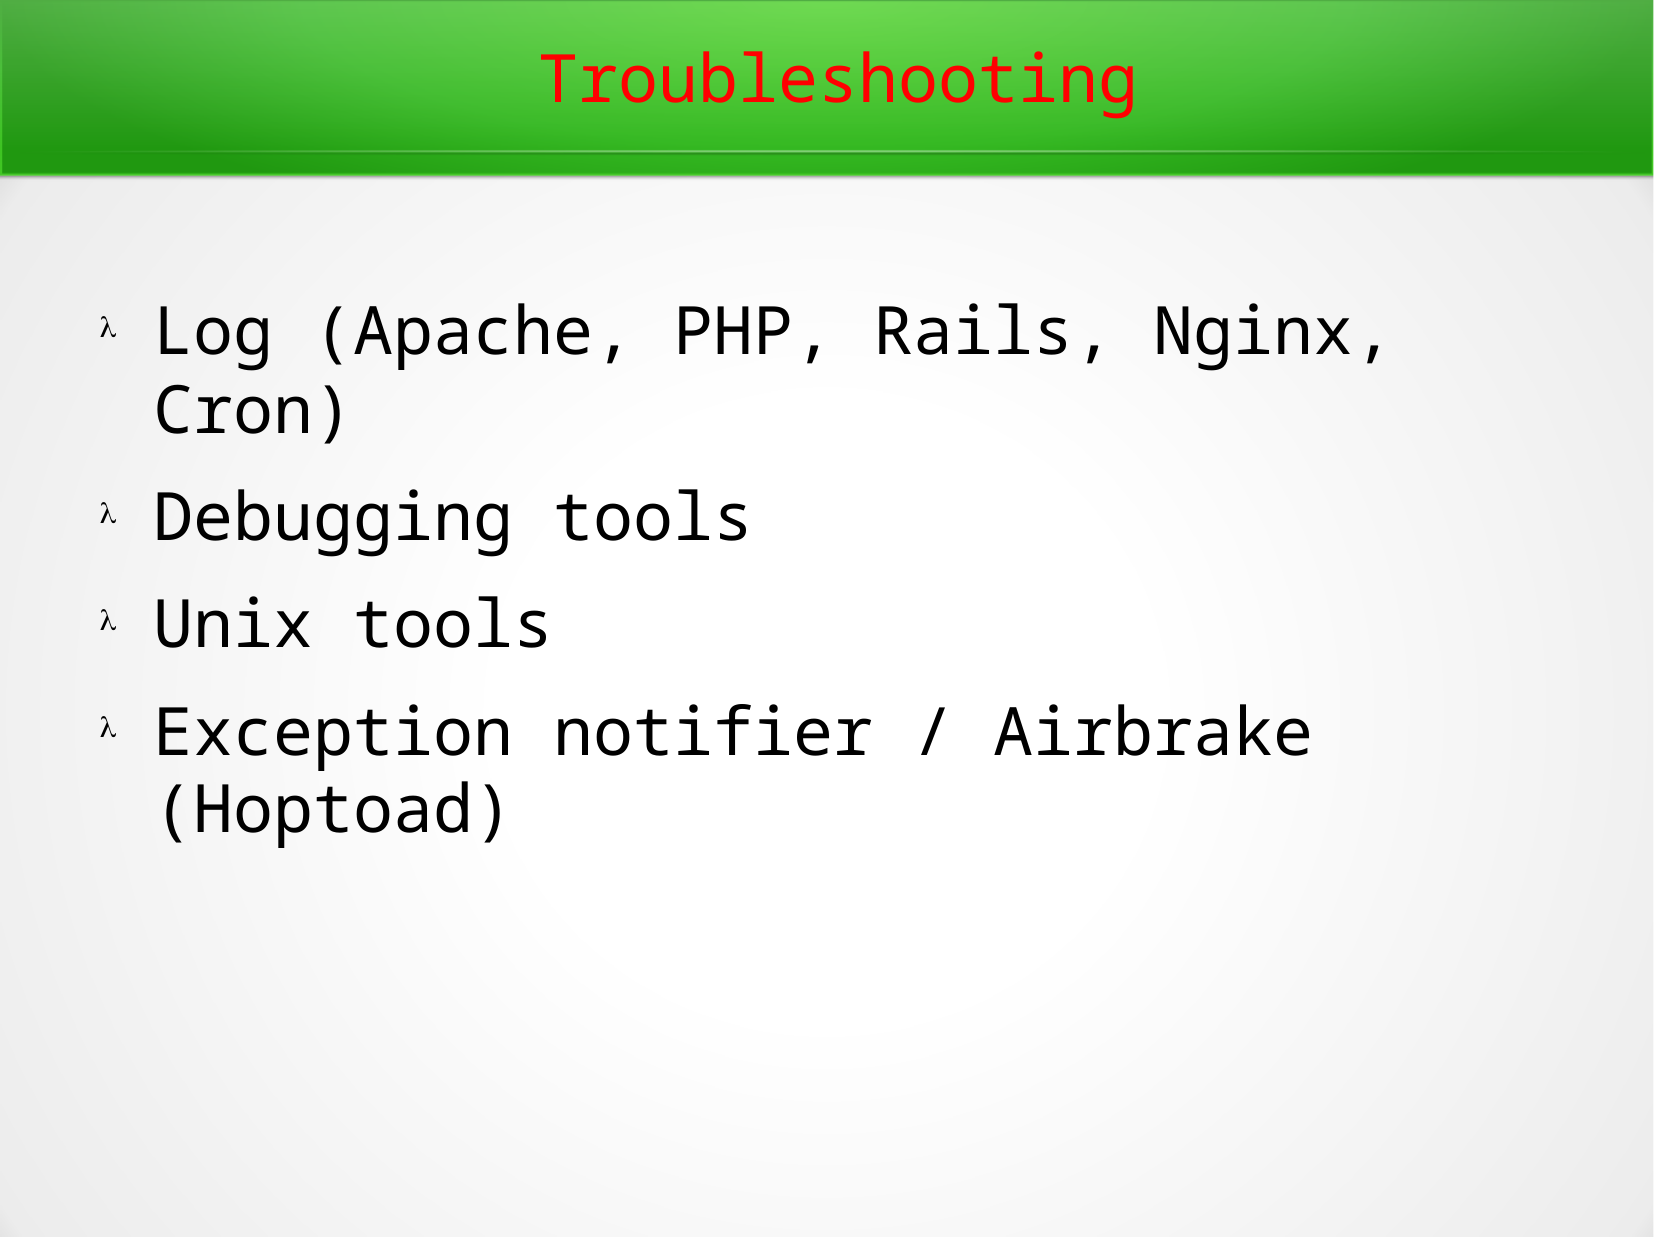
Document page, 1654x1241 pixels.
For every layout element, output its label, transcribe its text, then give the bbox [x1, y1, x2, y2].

picture [0, 0, 1654, 1237]
list Log (Apache, PHP, Rails, Nginx, Cron) Debugging tools Unix tools Exception notifier / Airbrake (Hoptoad) [82, 290, 1571, 1109]
title Troubleshooting [94, 10, 1583, 147]
